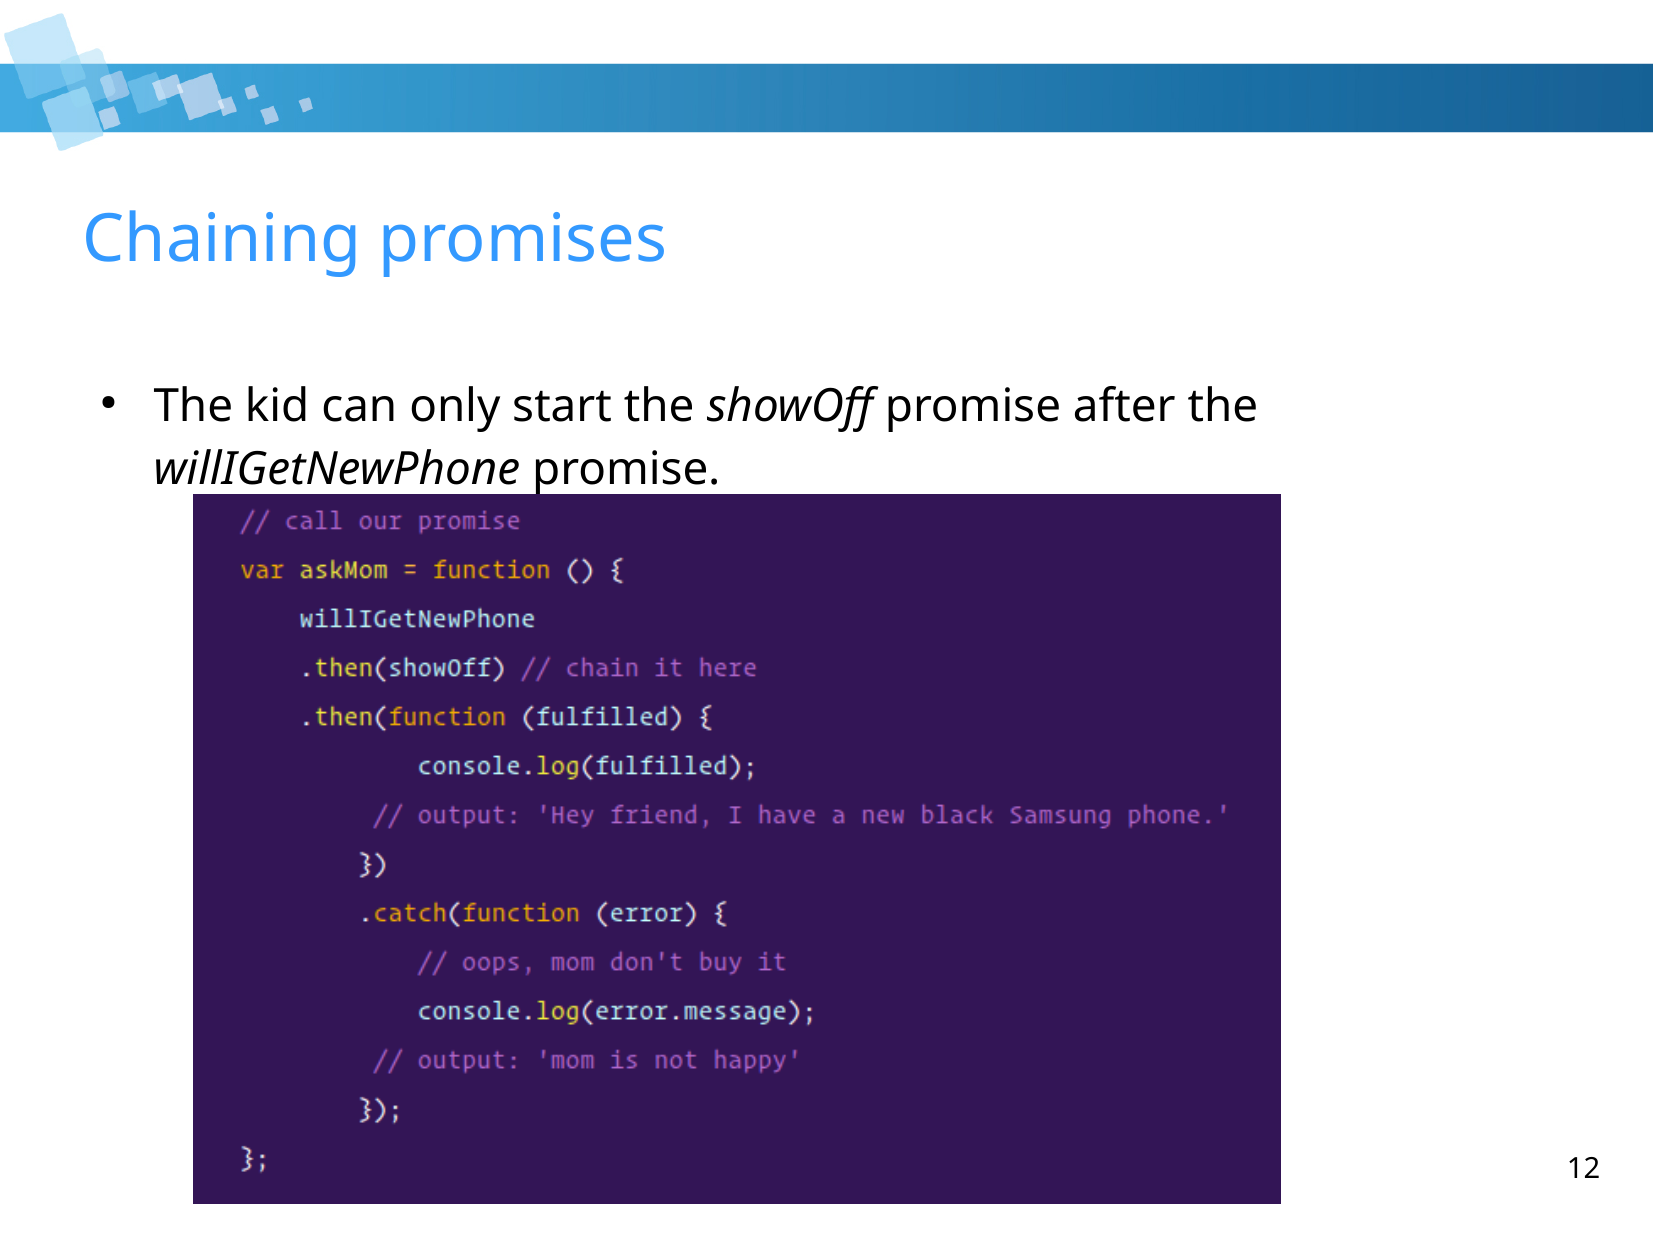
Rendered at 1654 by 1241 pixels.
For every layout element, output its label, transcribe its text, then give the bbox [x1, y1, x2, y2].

picture [0, 0, 1653, 1238]
list The kid can only start the showOff promise after the willIGetNewPhone promise. [82, 372, 1571, 1093]
title Chaining promises [82, 131, 1571, 340]
